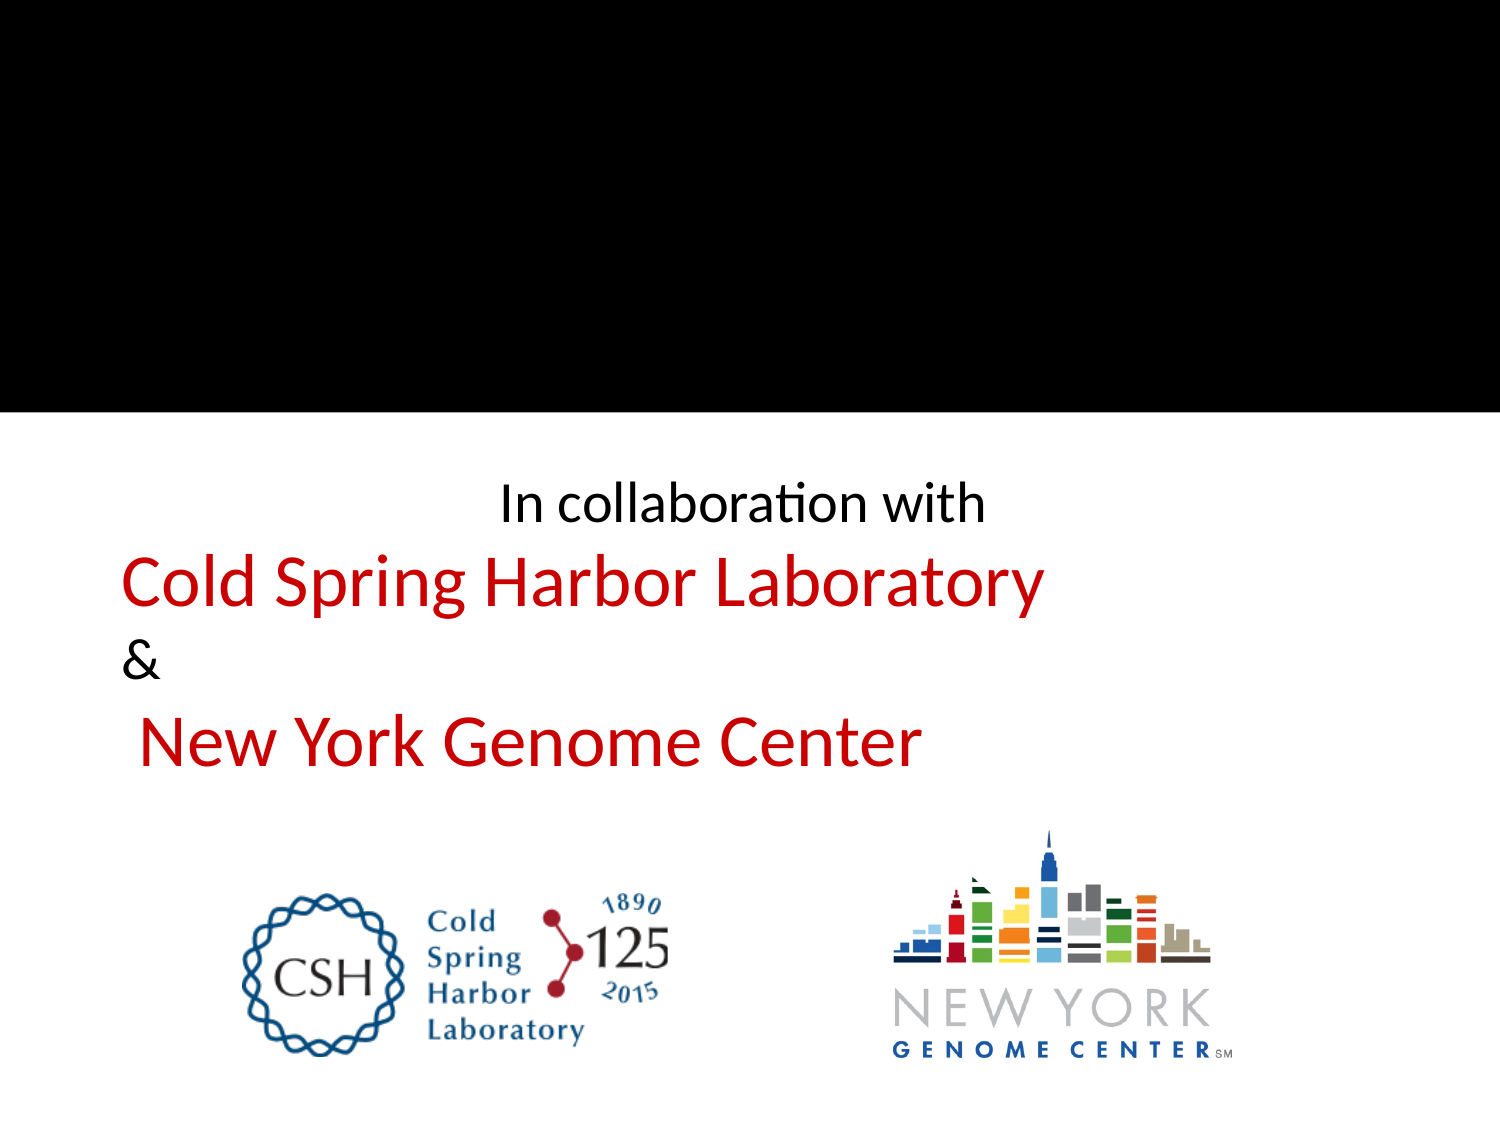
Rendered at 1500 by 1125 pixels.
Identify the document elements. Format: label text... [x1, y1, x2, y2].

picture [879, 822, 1245, 1066]
text_box Cold Spring Harbor Laboratory & New York Genome Center [106, 537, 1382, 776]
text_box In collaboration with [187, 456, 1300, 563]
picture [242, 893, 668, 1057]
